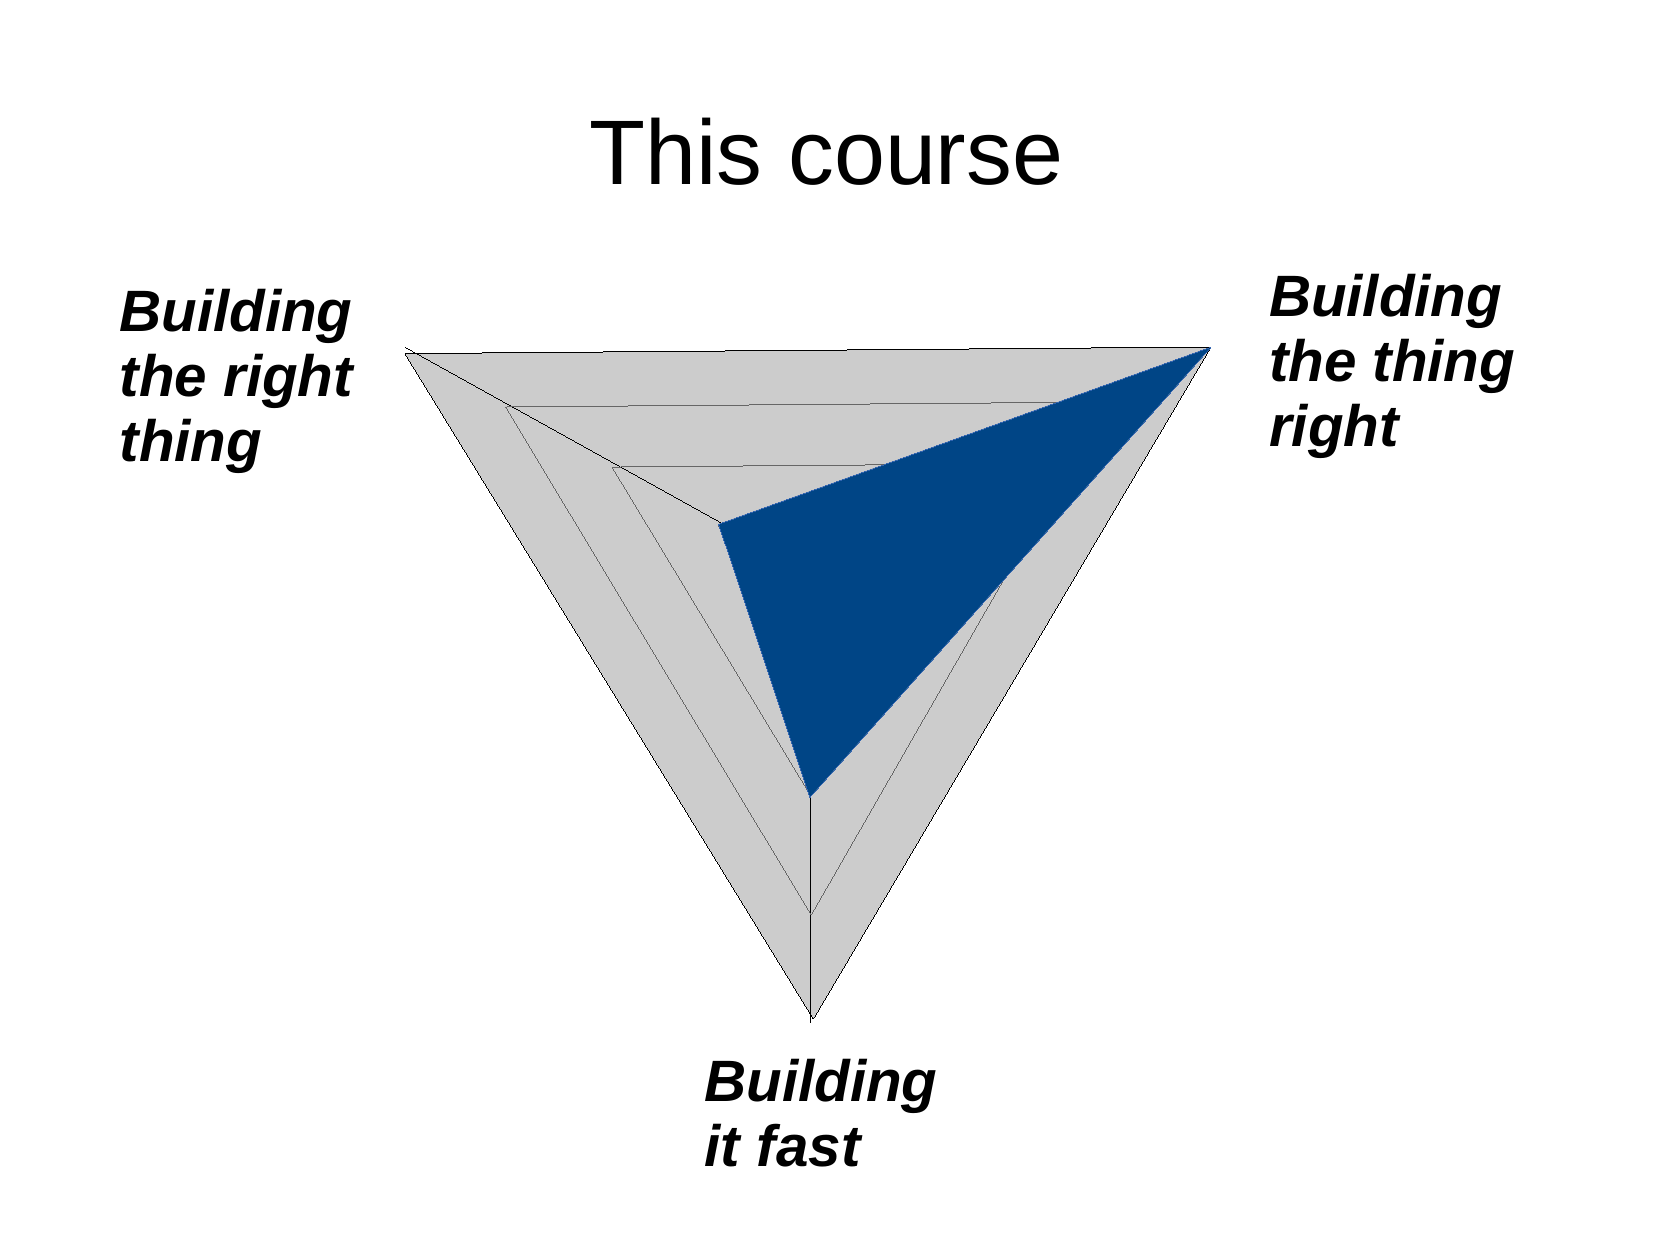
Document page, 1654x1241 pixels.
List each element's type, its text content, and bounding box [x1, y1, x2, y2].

title This course [82, 49, 1571, 257]
text_box Building it fast [690, 1041, 953, 1188]
text_box Building the right thing [105, 271, 368, 483]
text_box [405, 347, 1211, 1019]
text_box Building the thing right [1254, 256, 1531, 468]
